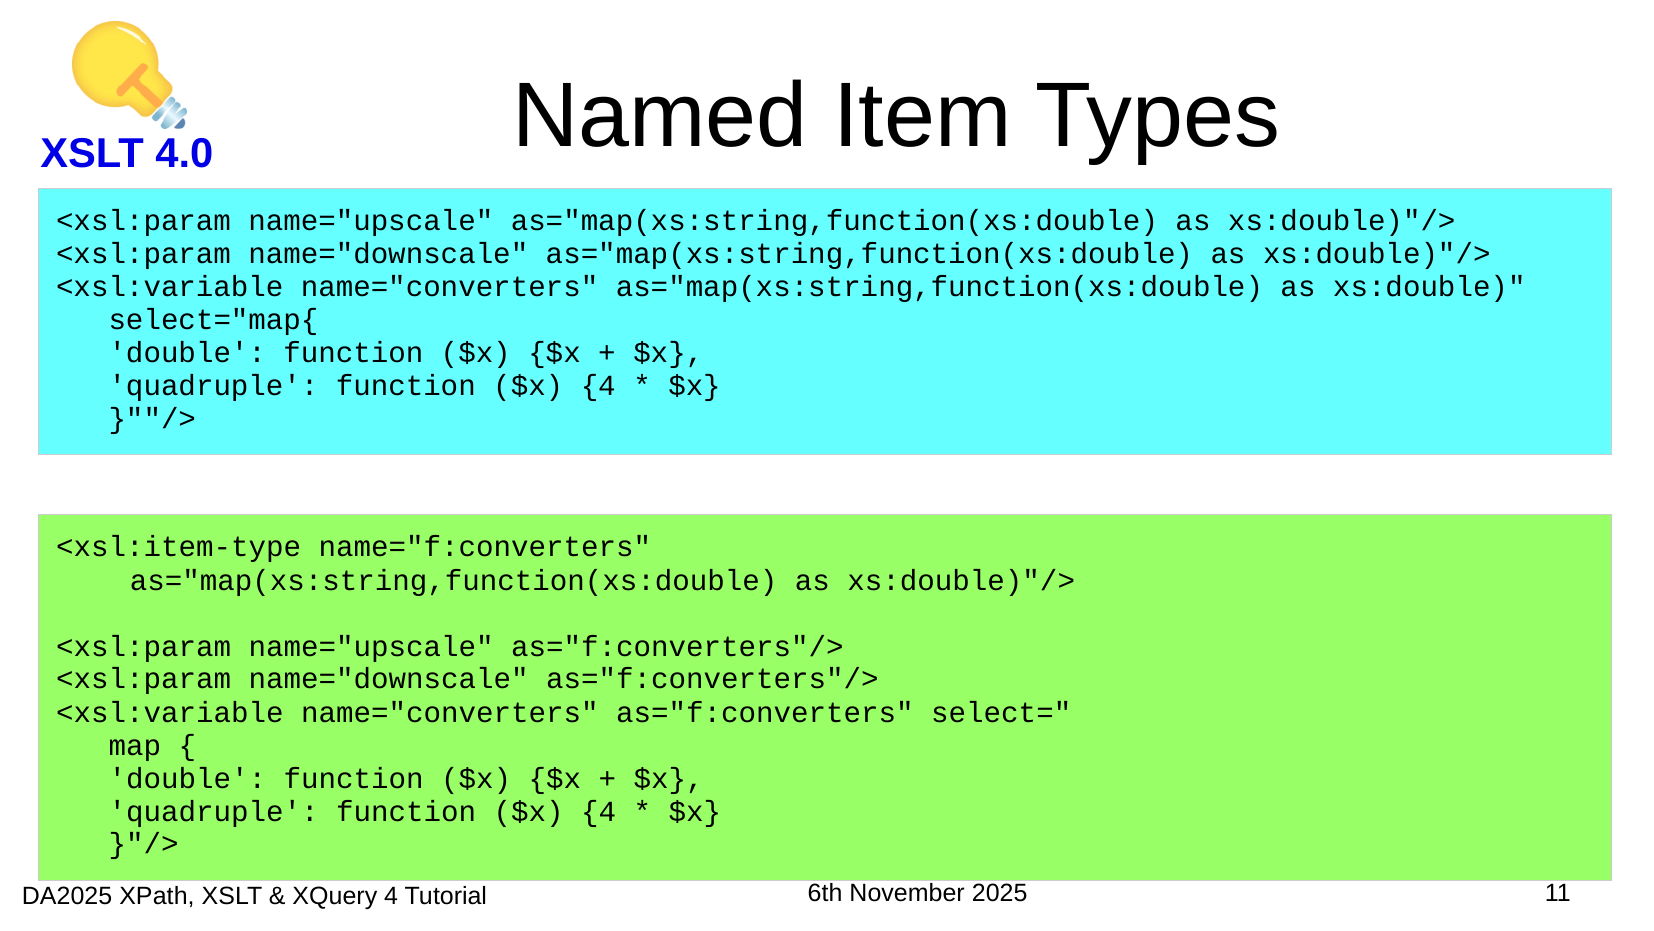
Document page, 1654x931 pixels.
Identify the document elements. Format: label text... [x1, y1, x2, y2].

text_box <xsl:param name="upscale" as="map(xs:string,function(xs:double) as xs:double)"/> <xsl:param name="downscale" as="map(xs:string,function(xs:double) as xs:double)"/> <xsl:variable name="converters" as="map(xs:string,function(xs:double) as xs:double)" select="map{ 'double': function ($x) {$x + $x}, 'quadruple': function ($x) {4 * $x} }""/> [38, 188, 1612, 455]
text_box <xsl:item-type name="f:converters" as="map(xs:string,function(xs:double) as xs:double)"/> <xsl:param name="upscale" as="f:converters"/> <xsl:param name="downscale" as="f:converters"/> <xsl:variable name="converters" as="f:converters" select=" map { 'double': function ($x) {$x + $x}, 'quadruple': function ($x) {4 * $x} }"/> [38, 514, 1612, 881]
picture [72, 21, 187, 129]
title Named Item Types [222, 37, 1571, 188]
